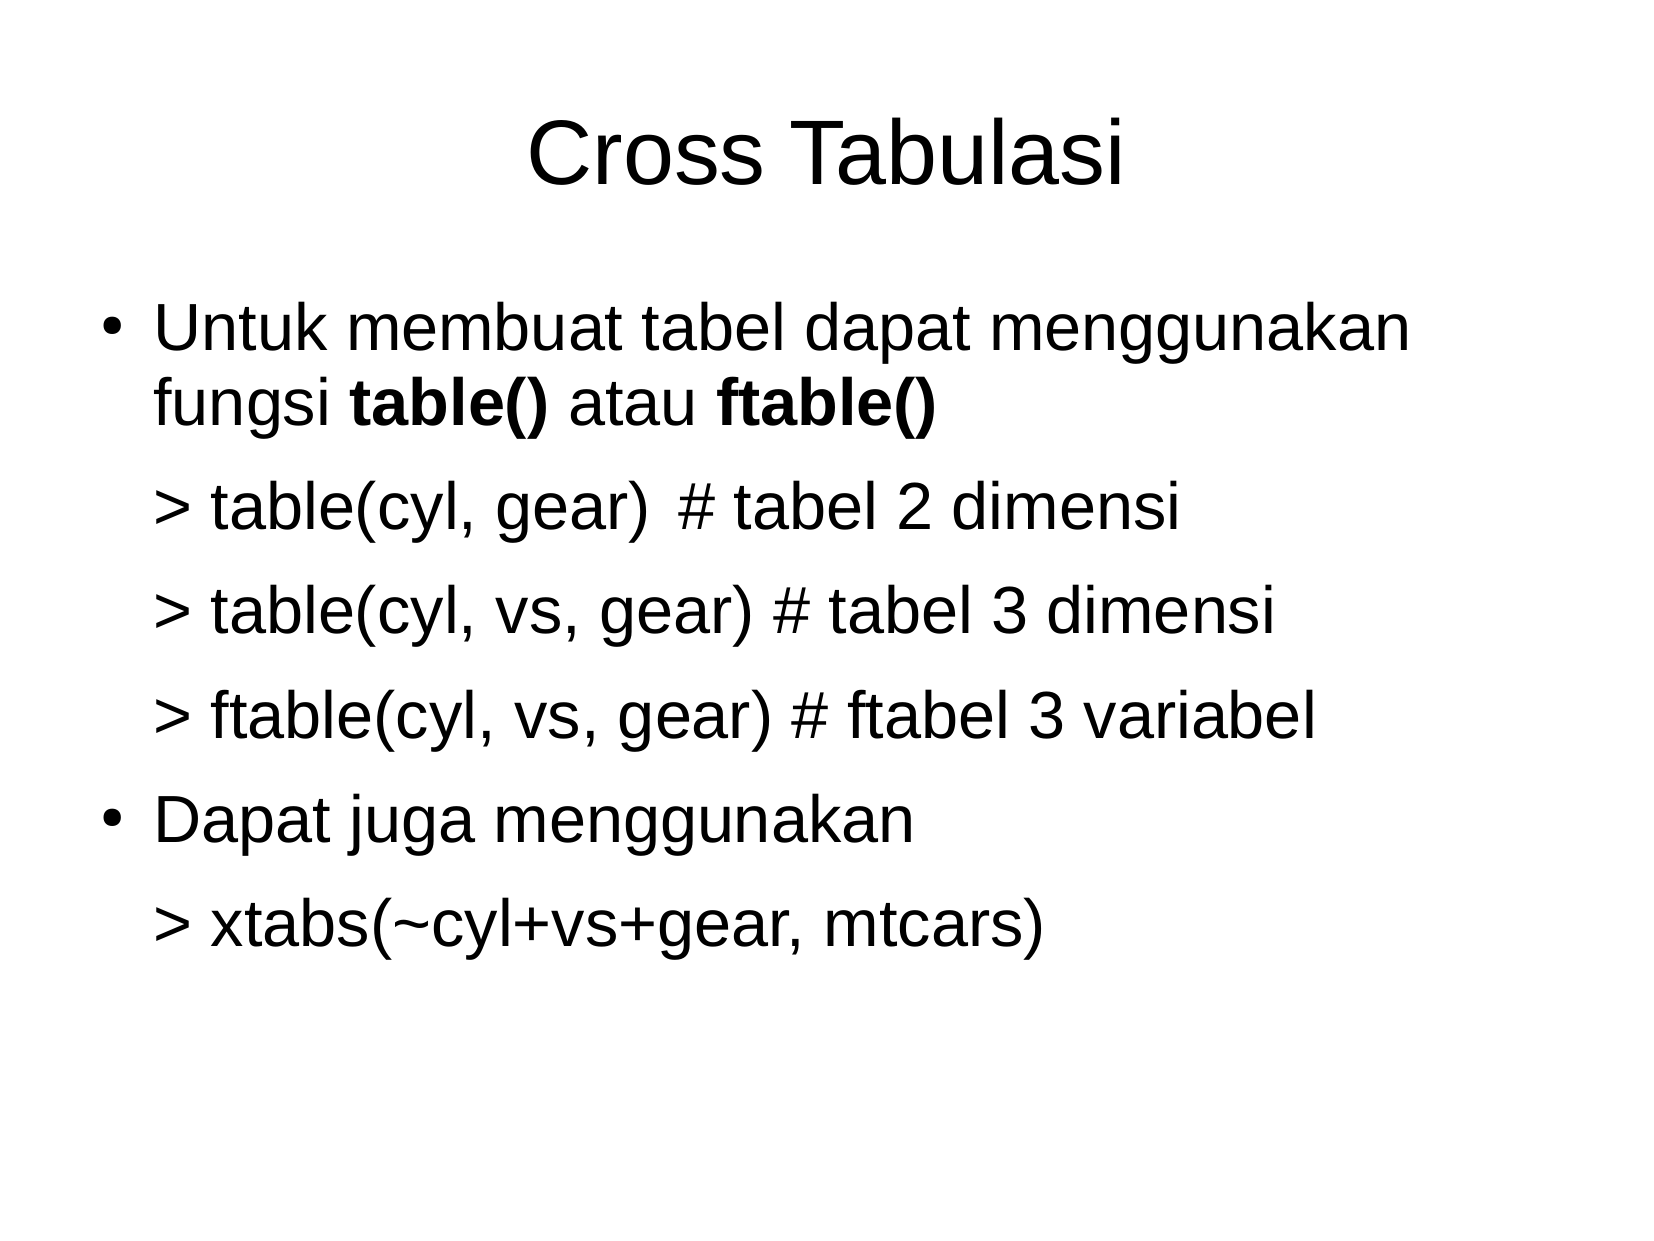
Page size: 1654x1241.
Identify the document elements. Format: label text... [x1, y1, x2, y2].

list Untuk membuat tabel dapat menggunakan fungsi table() atau ftable() > table(cyl, gear) # tabel 2 dimensi > table(cyl, vs, gear) # tabel 3 dimensi > ftable(cyl, vs, gear) # ftabel 3 variabel Dapat juga menggunakan > xtabs(~cyl+vs+gear, mtcars) [82, 290, 1571, 1010]
title Cross Tabulasi [82, 49, 1571, 257]
